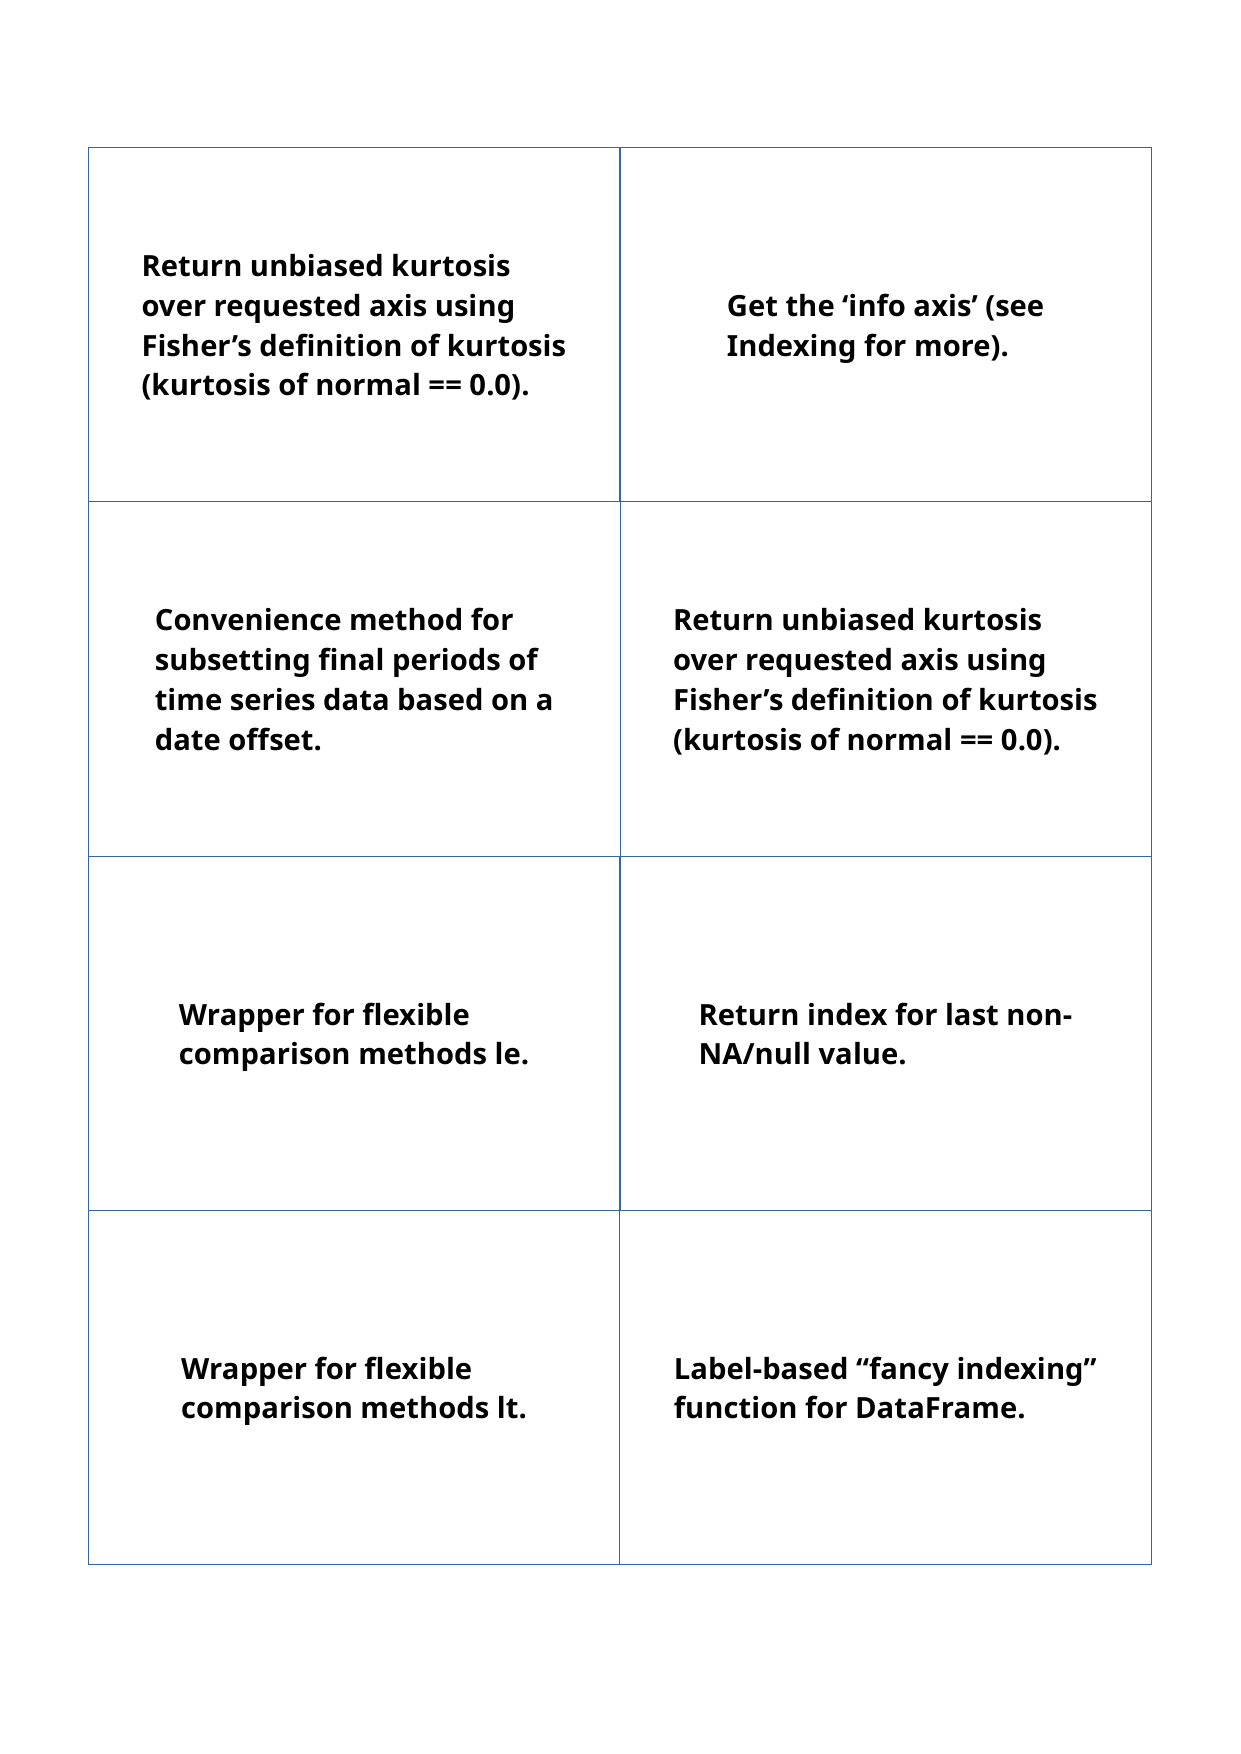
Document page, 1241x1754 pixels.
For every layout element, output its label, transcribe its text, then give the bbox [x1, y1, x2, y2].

text_box Get the ‘info axis’ (see Indexing for more). [620, 147, 1152, 501]
text_box Convenience method for subsetting final periods of time series data based on a date offset. [88, 501, 620, 856]
text_box Wrapper for flexible comparison methods lt. [88, 1210, 619, 1565]
text_box Return unbiased kurtosis over requested axis using Fisher’s definition of kurtosis (kurtosis of normal == 0.0). [620, 501, 1152, 856]
text_box Return index for last non- NA/null value. [620, 856, 1152, 1210]
text_box Label-based “fancy indexing” function for DataFrame. [619, 1210, 1152, 1565]
text_box Wrapper for flexible comparison methods le. [88, 856, 620, 1210]
text_box Return unbiased kurtosis over requested axis using Fisher’s definition of kurtosis (kurtosis of normal == 0.0). [88, 147, 620, 501]
